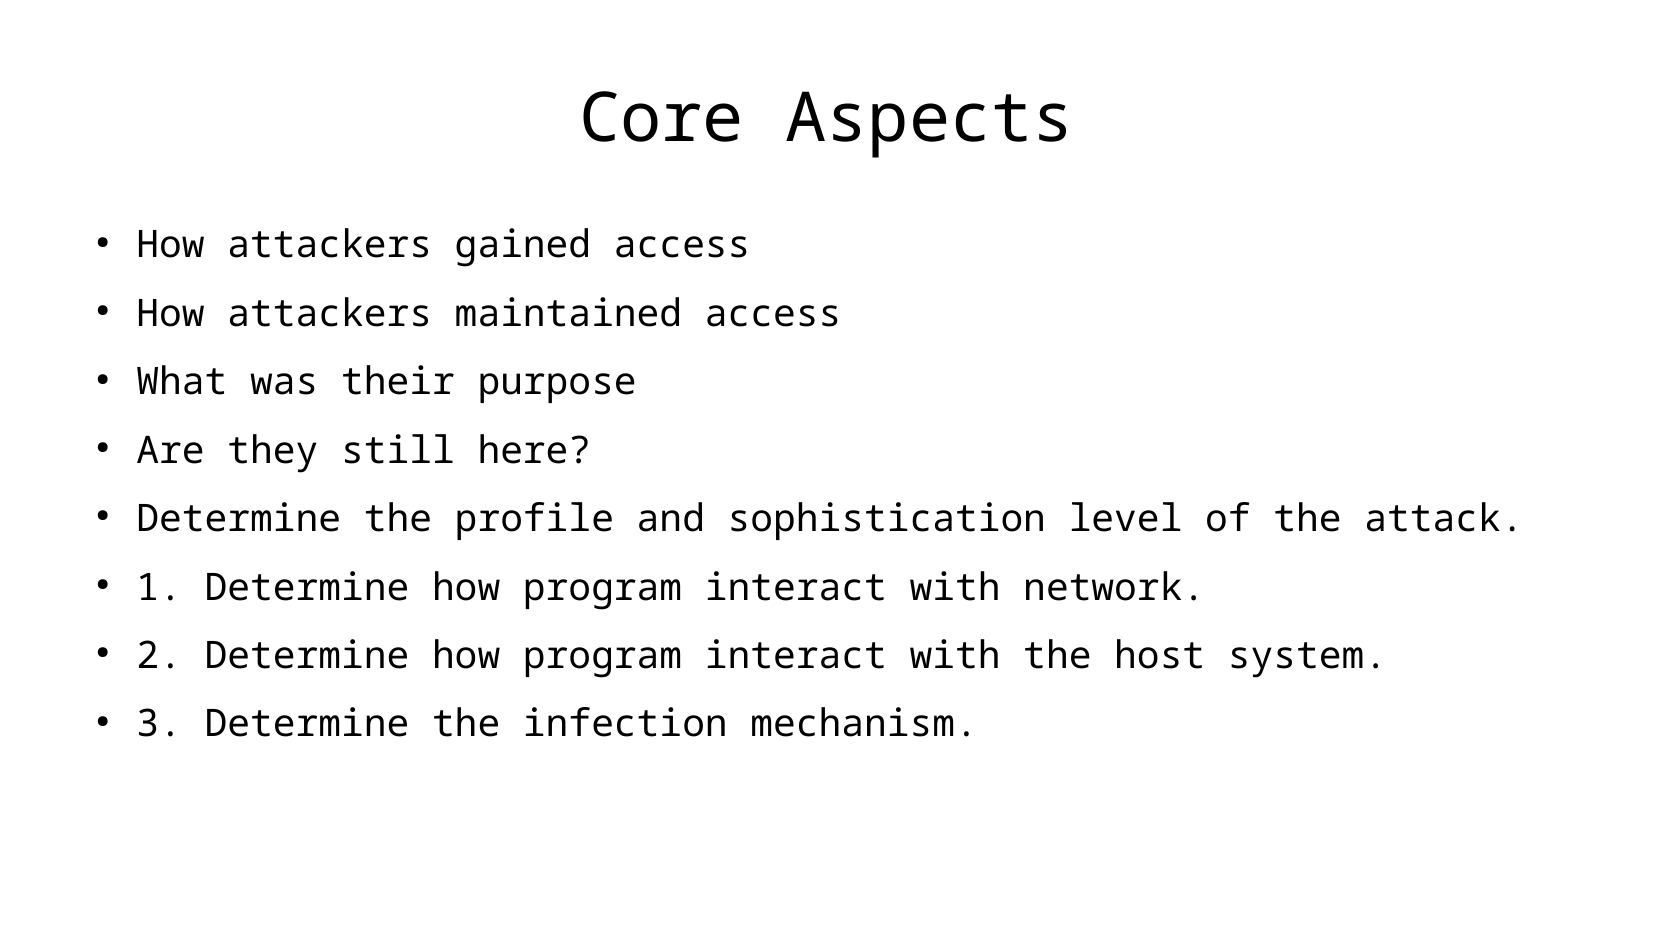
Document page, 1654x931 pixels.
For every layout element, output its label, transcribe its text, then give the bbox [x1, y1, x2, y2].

list How attackers gained access How attackers maintained access What was their purpose Are they still here? Determine the profile and sophistication level of the attack. 1. Determine how program interact with network. 2. Determine how program interact with the host system. 3. Determine the infection mechanism. [82, 217, 1571, 757]
title Core Aspects [82, 36, 1571, 193]
